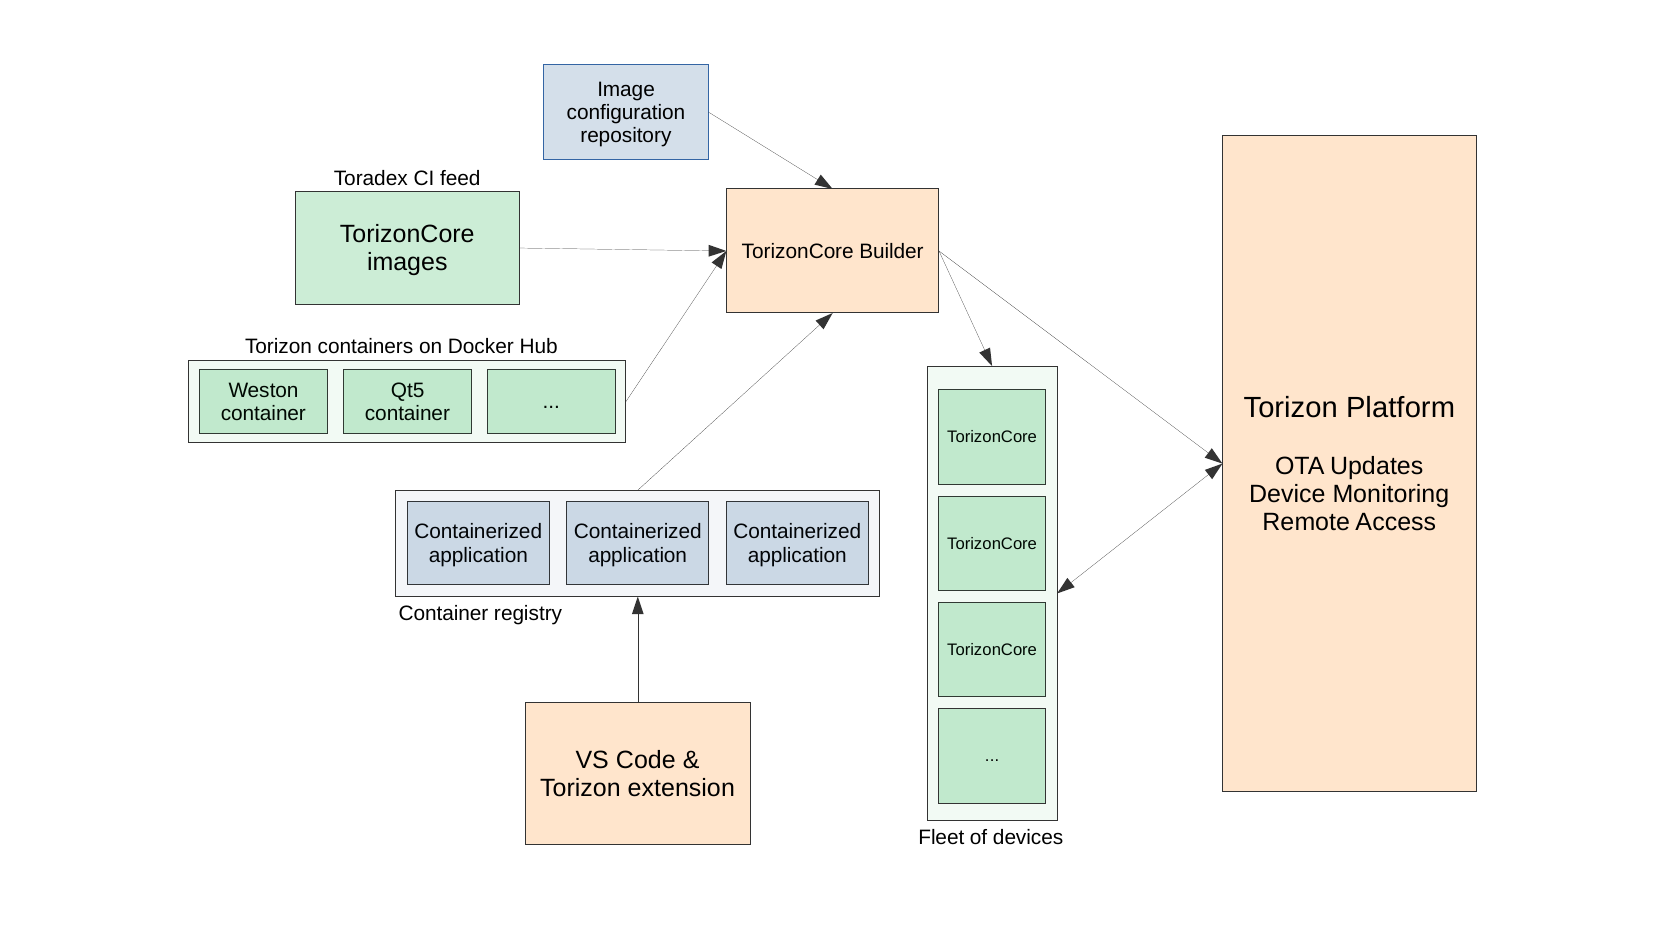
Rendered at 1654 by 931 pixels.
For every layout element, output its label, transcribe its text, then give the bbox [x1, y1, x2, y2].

text_box ... [938, 708, 1046, 804]
text_box Toradex CI feed [318, 159, 496, 198]
text_box Torizon Platform OTA Updates Device Monitoring Remote Access [1222, 135, 1477, 792]
text_box VS Code & Torizon extension [525, 702, 751, 845]
text_box Container registry [383, 593, 585, 632]
text_box [927, 366, 1058, 818]
text_box Fleet of devices [903, 818, 1081, 857]
text_box Torizon containers on Docker Hub [230, 327, 573, 376]
text_box Image configuration repository [543, 64, 709, 160]
text_box TorizonCore images [295, 191, 520, 305]
text_box [395, 490, 880, 597]
text_box TorizonCore Builder [726, 188, 939, 313]
text_box [188, 360, 626, 443]
